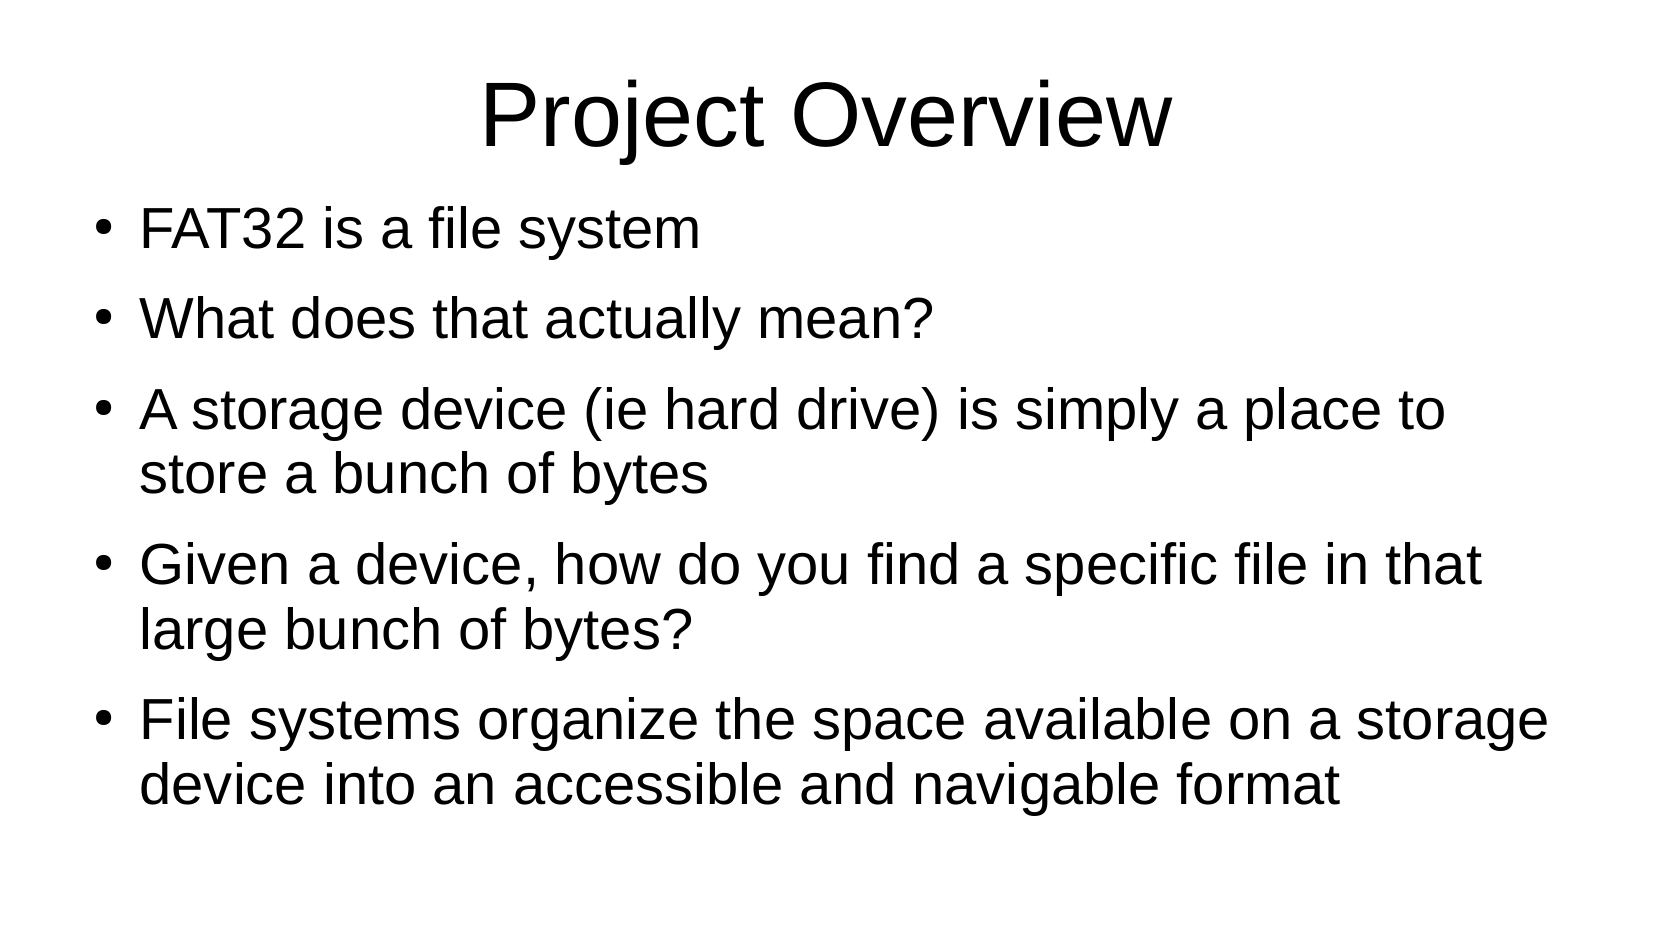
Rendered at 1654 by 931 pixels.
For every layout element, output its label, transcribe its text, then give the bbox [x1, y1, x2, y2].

title Project Overview [82, 37, 1571, 193]
list FAT32 is a file system What does that actually mean? A storage device (ie hard drive) is simply a place to store a bunch of bytes Given a device, how do you find a specific file in that large bunch of bytes? File systems organize the space available on a storage device into an accessible and navigable format [77, 196, 1566, 871]
